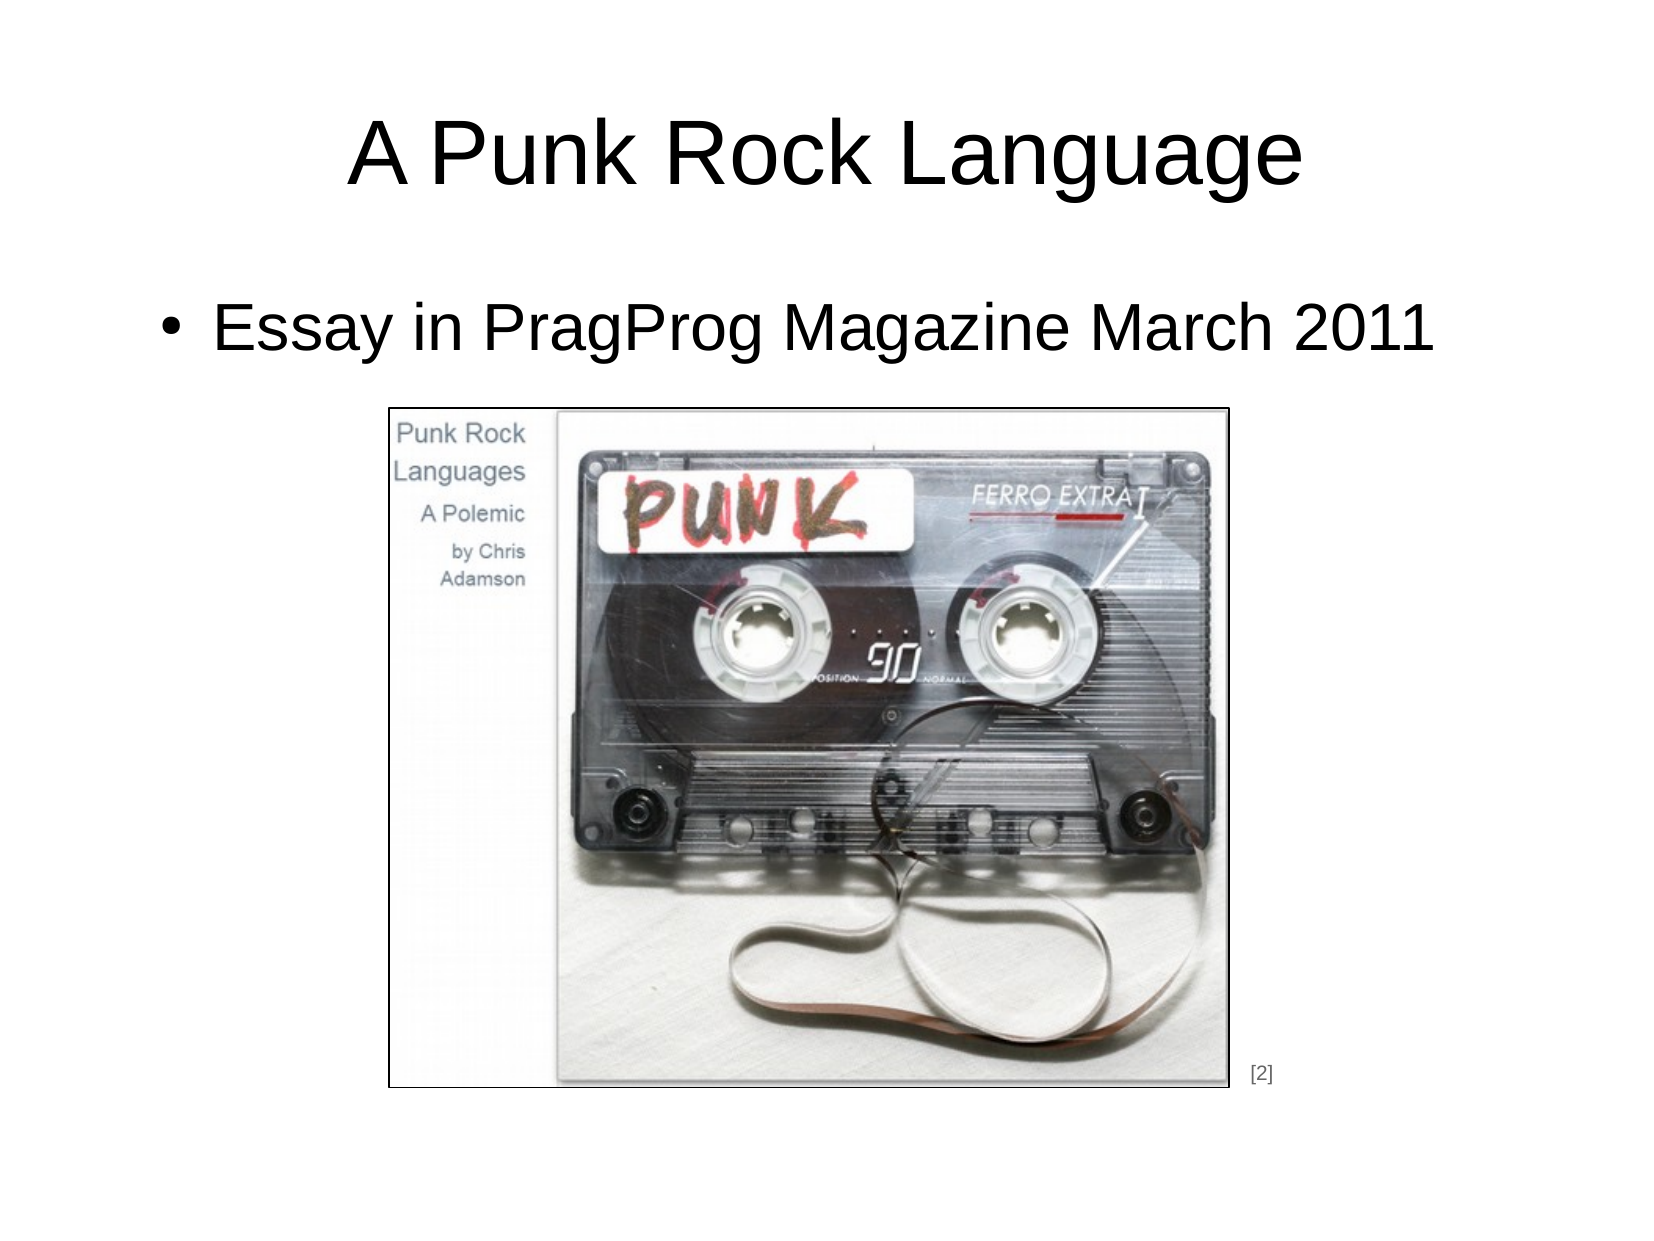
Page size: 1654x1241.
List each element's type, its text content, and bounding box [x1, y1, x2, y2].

list Essay in PragProg Magazine March 2011 [141, 290, 1501, 1010]
title A Punk Rock Language [82, 49, 1571, 257]
picture [389, 408, 1229, 1087]
text_box [2] [1235, 1054, 1329, 1093]
